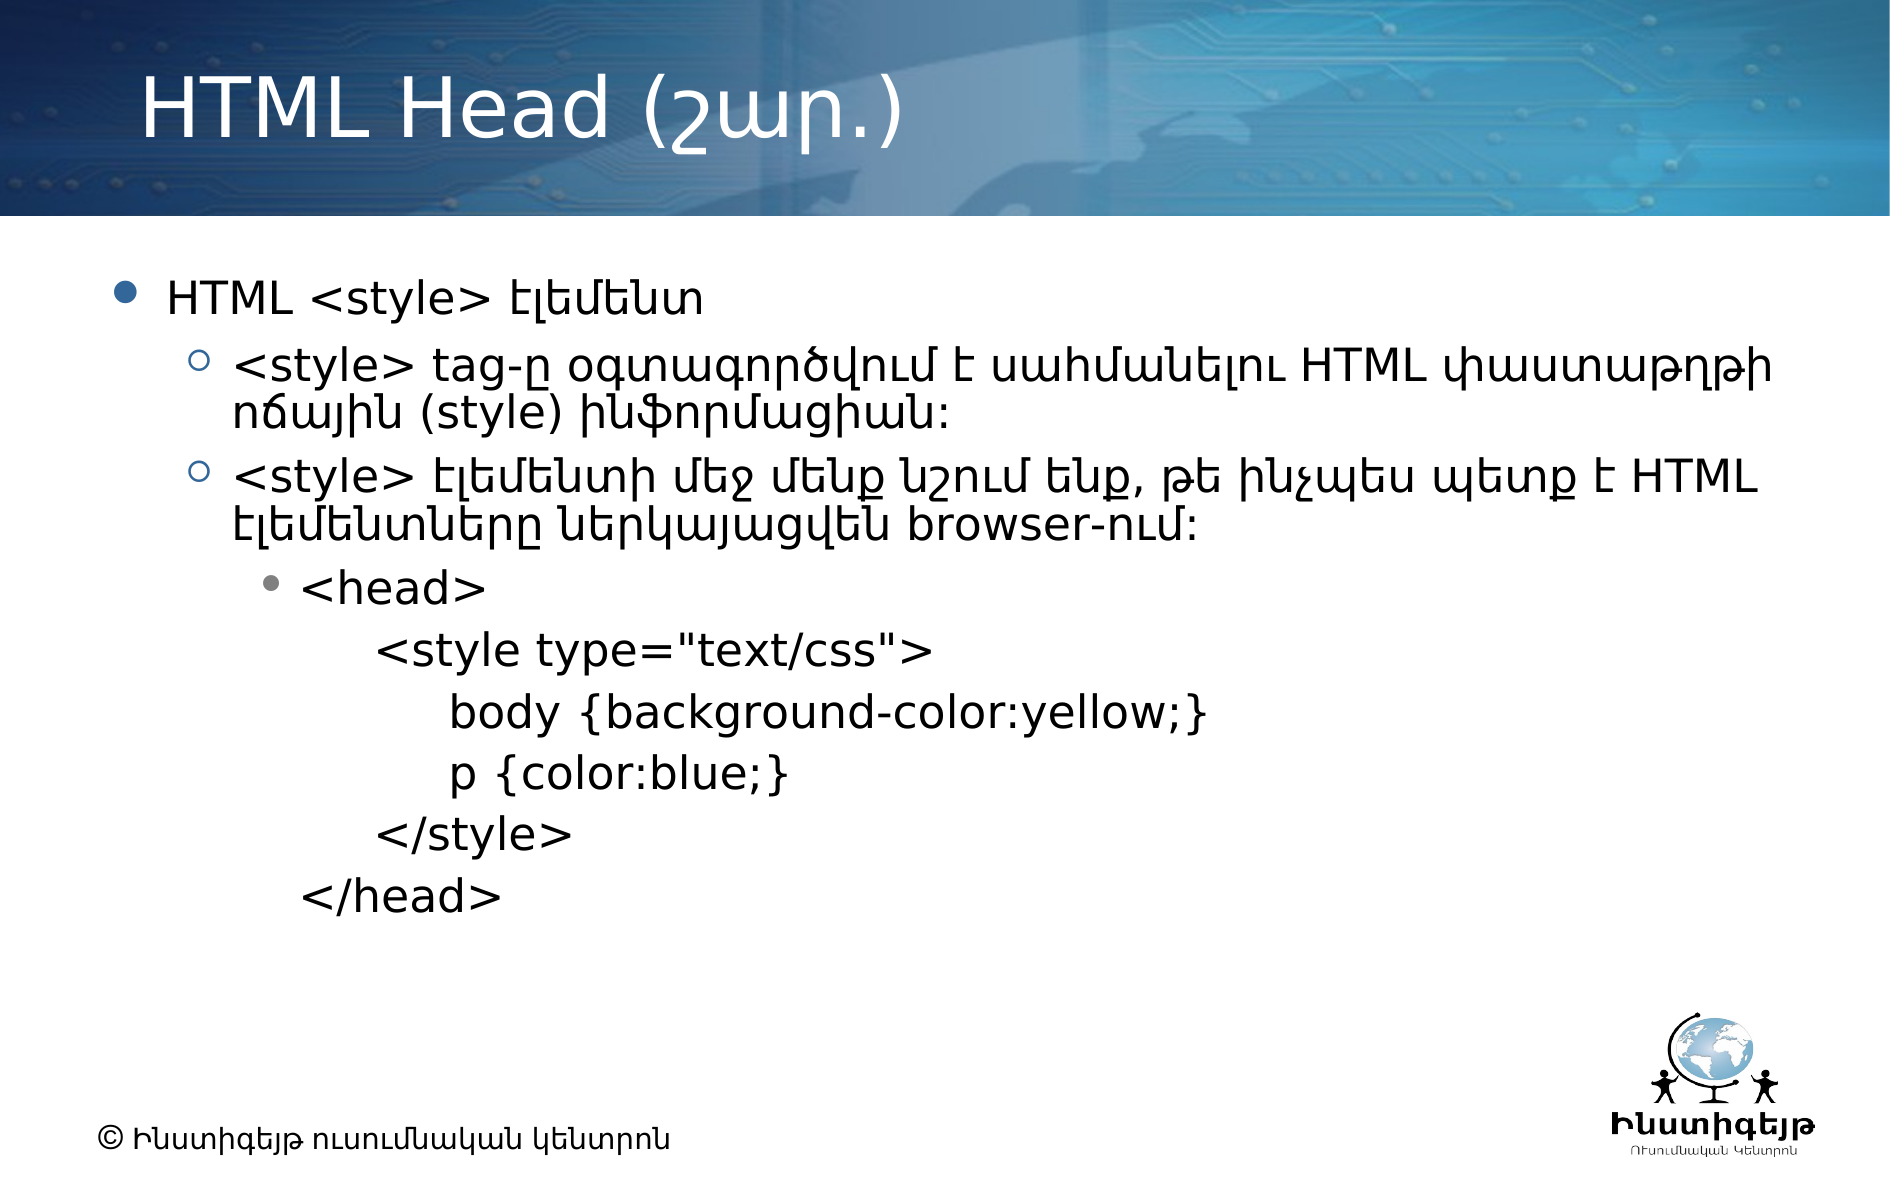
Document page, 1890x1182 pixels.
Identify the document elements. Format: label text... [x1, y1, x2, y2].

text_box URL կոդավորում (Encoding) [657, 87, 888, 91]
list HTML <style> էլեմենտ <style> tag-ը օգտագործվում է սահմանելու HTML փաստաթղթի ոճային (style) ինֆորմացիան: <style> էլեմենտի մեջ մենք նշում ենք, թե ինչպես պետք է HTML էլեմենտները ներկայացվեն browser-ում: <head> <style type="text/css"> body {background-color:yellow;} p {color:blue;} </style> </head> [110, 276, 1801, 303]
picture [0, 0, 1890, 216]
text_box URL կոդավորում (Encoding) [110, 303, 1801, 344]
text_box URL կոդավորում (Encoding) [450, 87, 598, 91]
text_box URL կոդավորում (Encoding) [894, 87, 1801, 91]
picture [1612, 1012, 1815, 1157]
